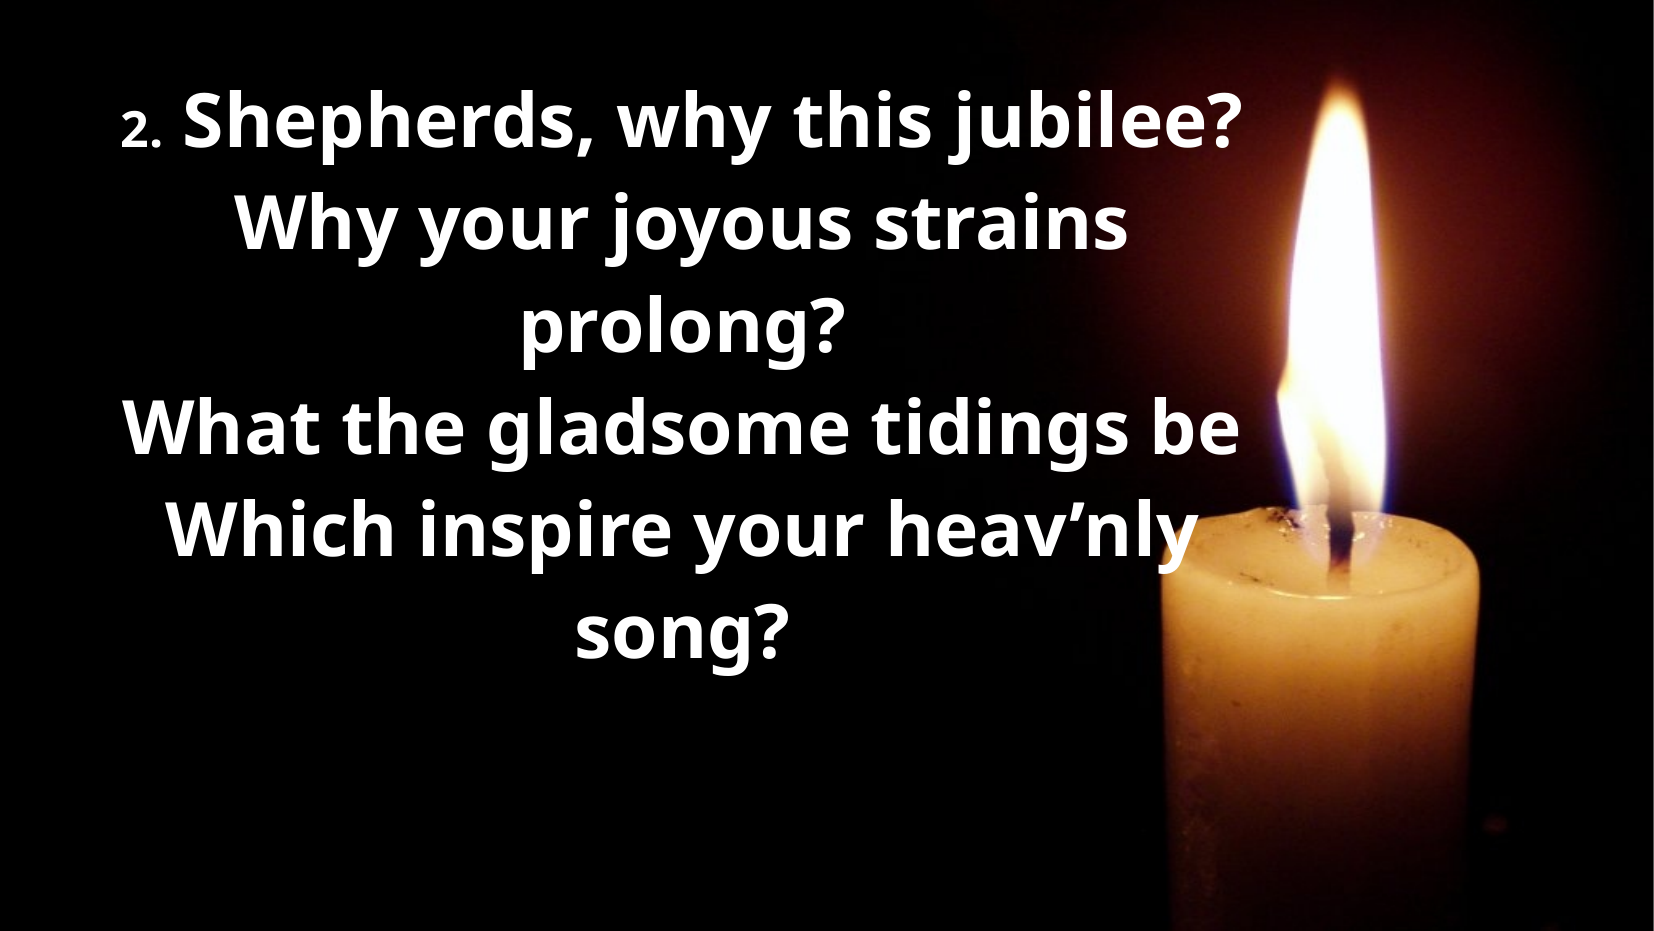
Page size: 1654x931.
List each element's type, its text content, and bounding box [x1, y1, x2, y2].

picture [0, 0, 1654, 931]
text_box 2. Shepherds, why this jubilee? Why your joyous strains prolong? What the gladsome tidings be Which inspire your heav’nly song? [60, 60, 1306, 496]
